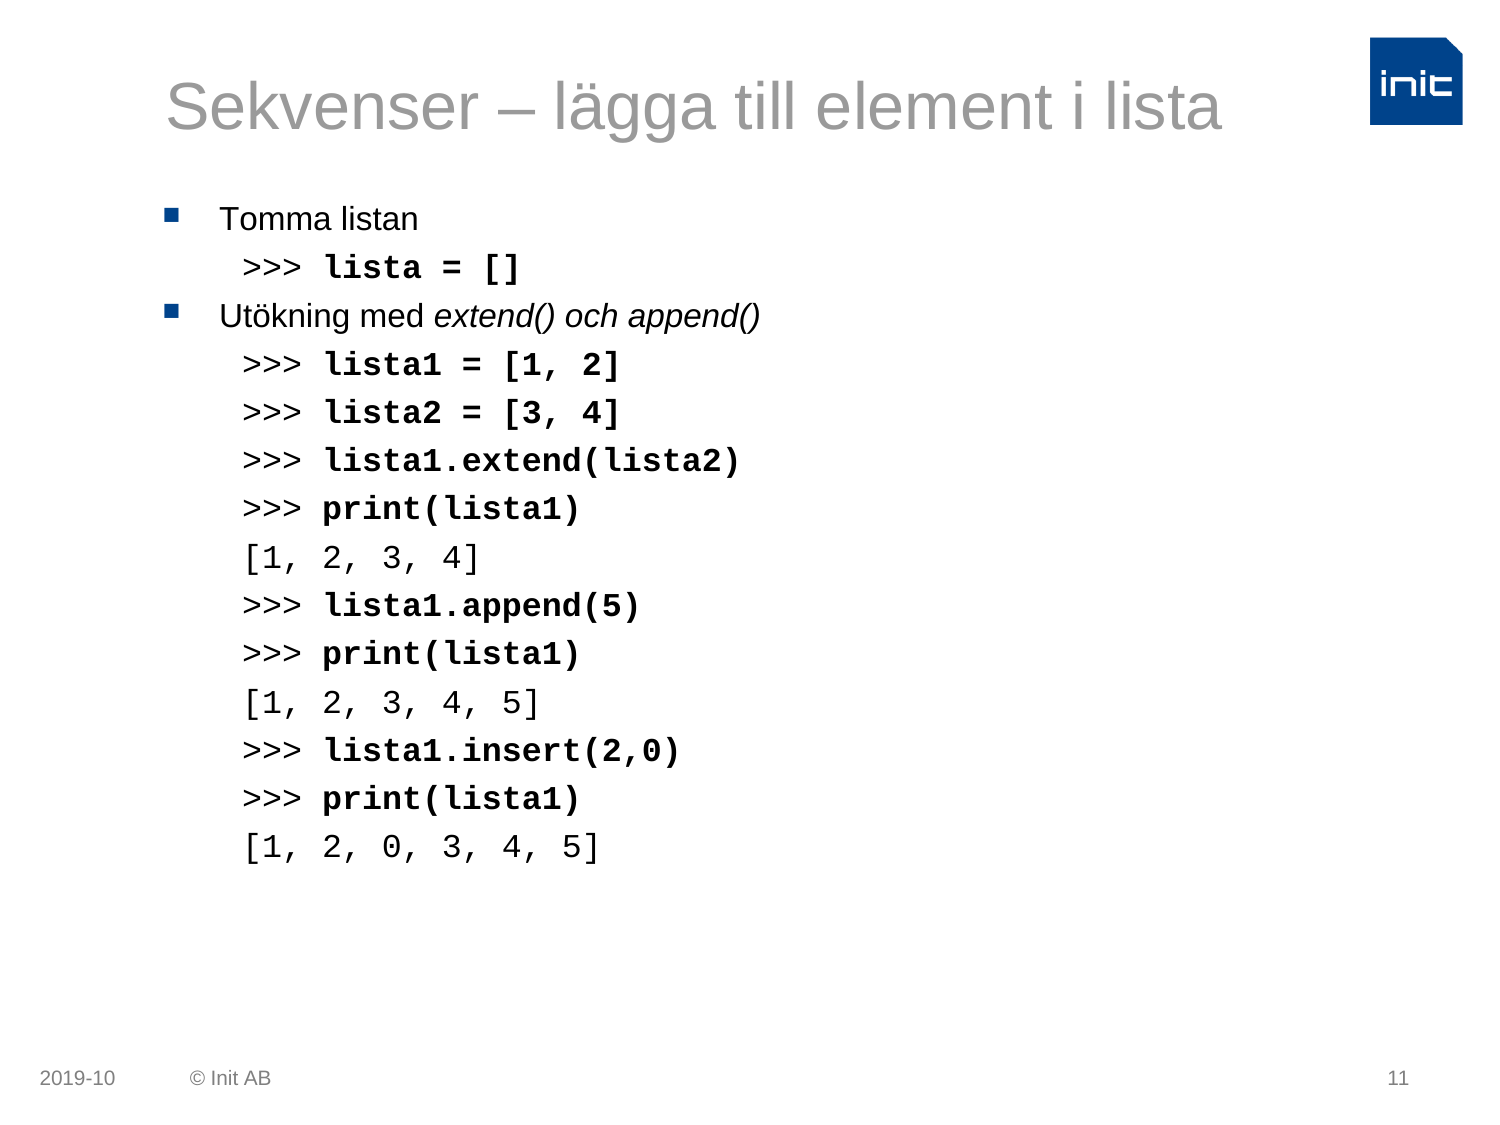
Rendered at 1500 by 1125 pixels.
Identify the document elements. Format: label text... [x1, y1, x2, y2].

text_box <nummer> [1350, 1037, 1426, 1098]
picture [1370, 37, 1463, 125]
text_box Tomma listan >>> lista = [] Utökning med extend() och append() >>> lista1 = [1, 2] >>> lista2 = [3, 4] >>> lista1.extend(lista2) >>> print(lista1) [1, 2, 3, 4] >>> lista1.append(5) >>> print(lista1) [1, 2, 3, 4, 5] >>> lista1.insert(2,0) >>> print(lista1) [1, 2, 0, 3, 4, 5] [150, 189, 1351, 969]
text_box 2019-10 [24, 1037, 151, 1098]
text_box © Init AB [174, 1037, 1326, 1098]
text_box Sekvenser – lägga till element i lista [150, 0, 1351, 151]
